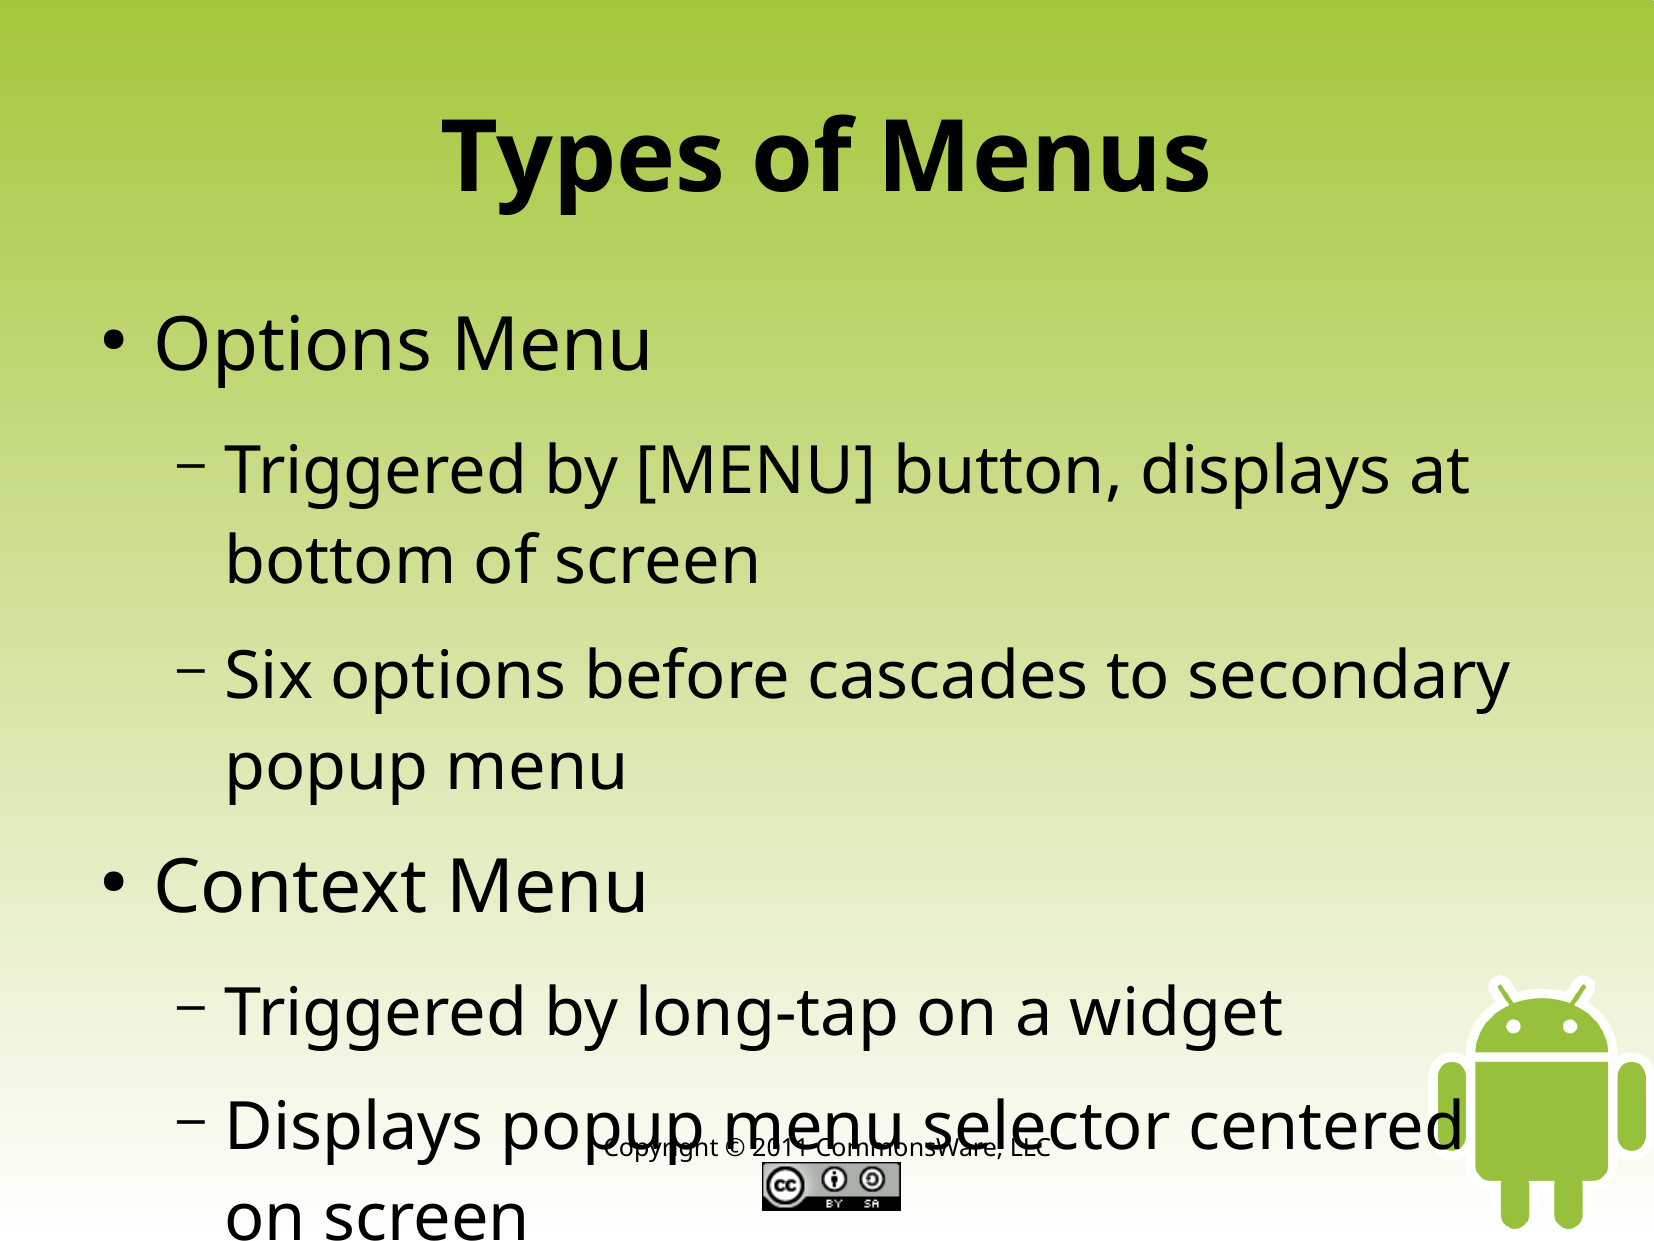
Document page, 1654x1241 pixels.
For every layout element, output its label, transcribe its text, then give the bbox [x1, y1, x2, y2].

picture [762, 1175, 901, 1211]
list Options Menu Triggered by [MENU] button, displays at bottom of screen Six options before cascades to secondary popup menu Context Menu Triggered by long-tap on a widget Displays popup menu selector centered on screen [82, 290, 1571, 1175]
picture [1428, 975, 1654, 1238]
title Types of Menus [82, 49, 1571, 257]
